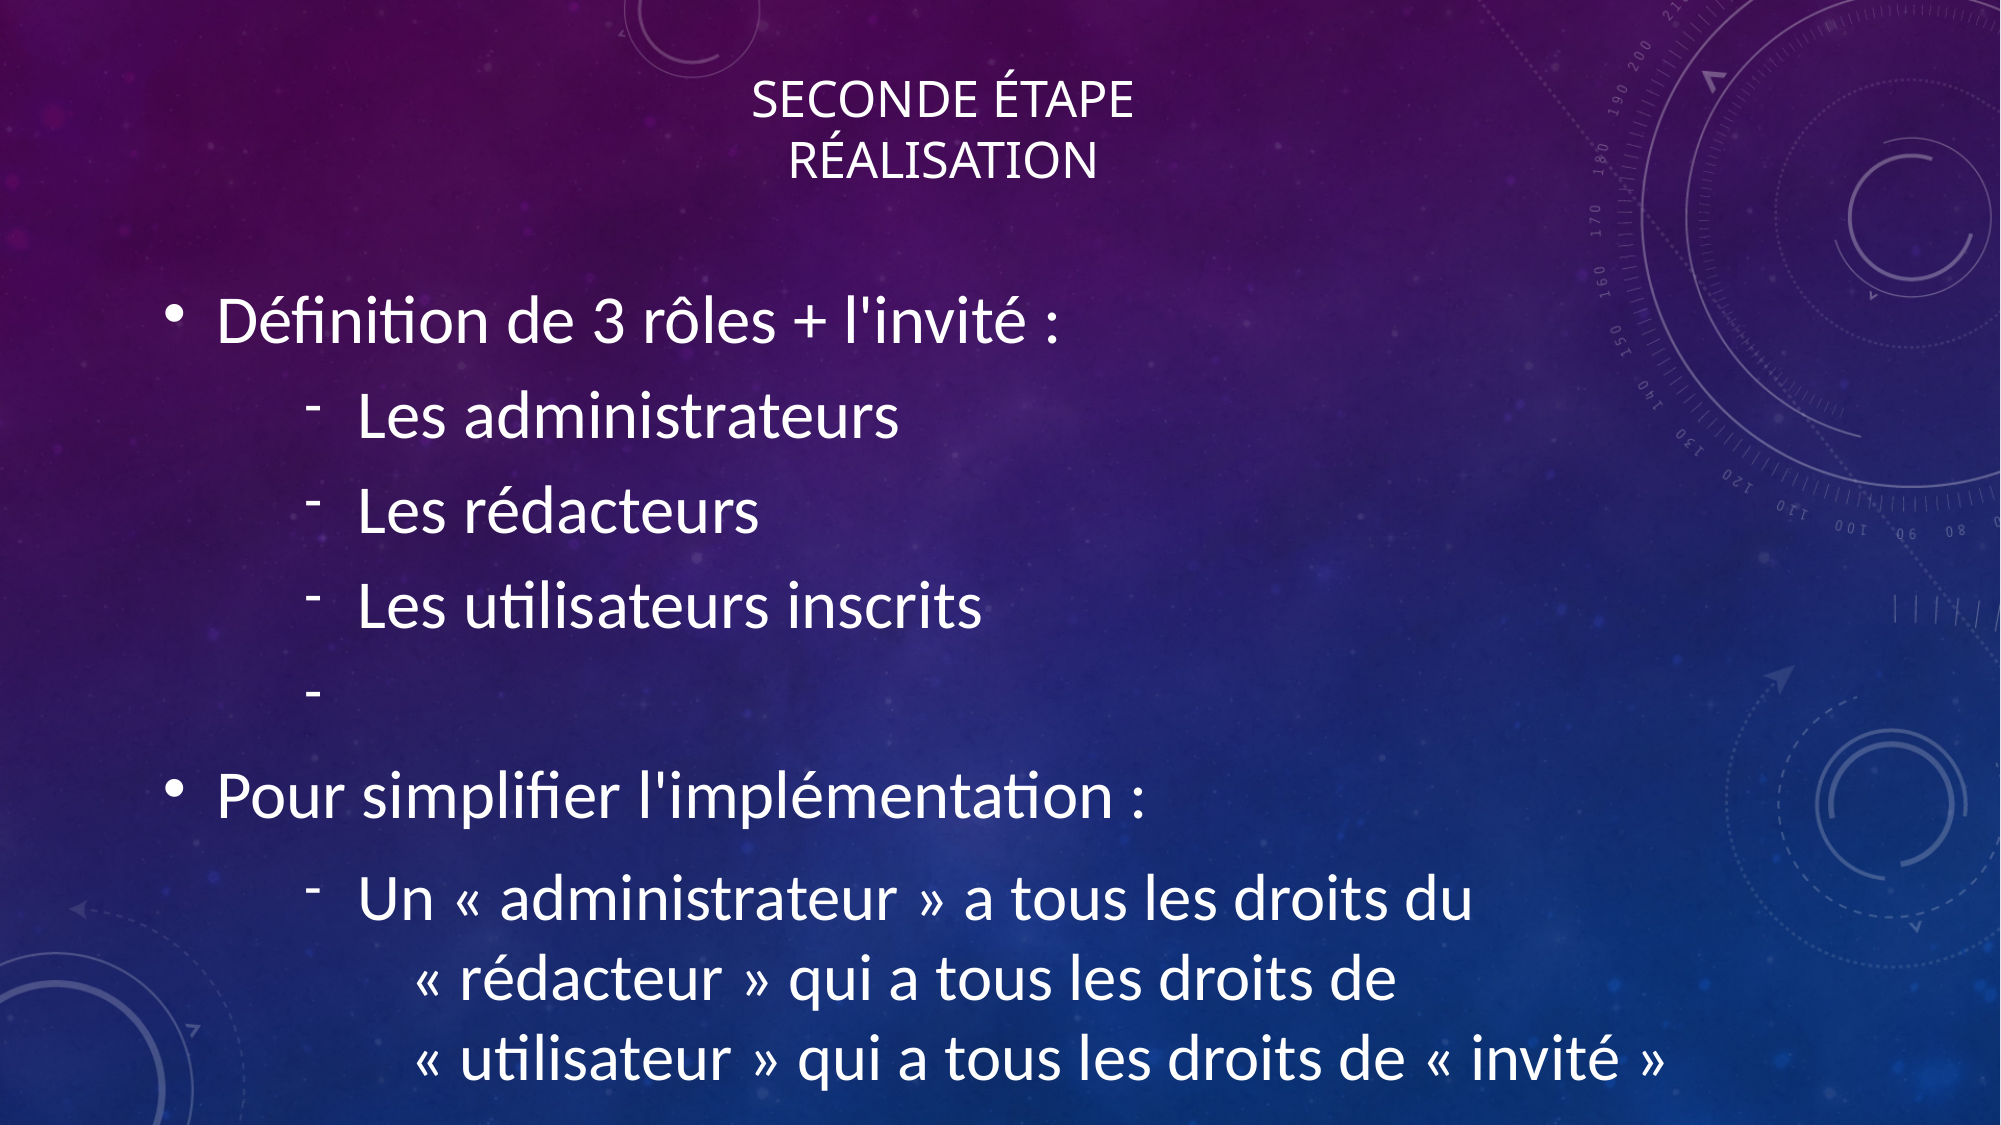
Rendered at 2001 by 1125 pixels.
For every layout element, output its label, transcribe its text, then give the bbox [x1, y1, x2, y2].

list Définition de 3 rôles + l'invité : Les administrateurs Les rédacteurs Les utilisateurs inscrits Pour simplifier l'implémentation : Un « administrateur » a tous les droits du « rédacteur » qui a tous les droits de « utilisateur » qui a tous les droits de « invité » [112, 268, 1775, 1110]
title Seconde étape Réalisation [112, 59, 1775, 196]
